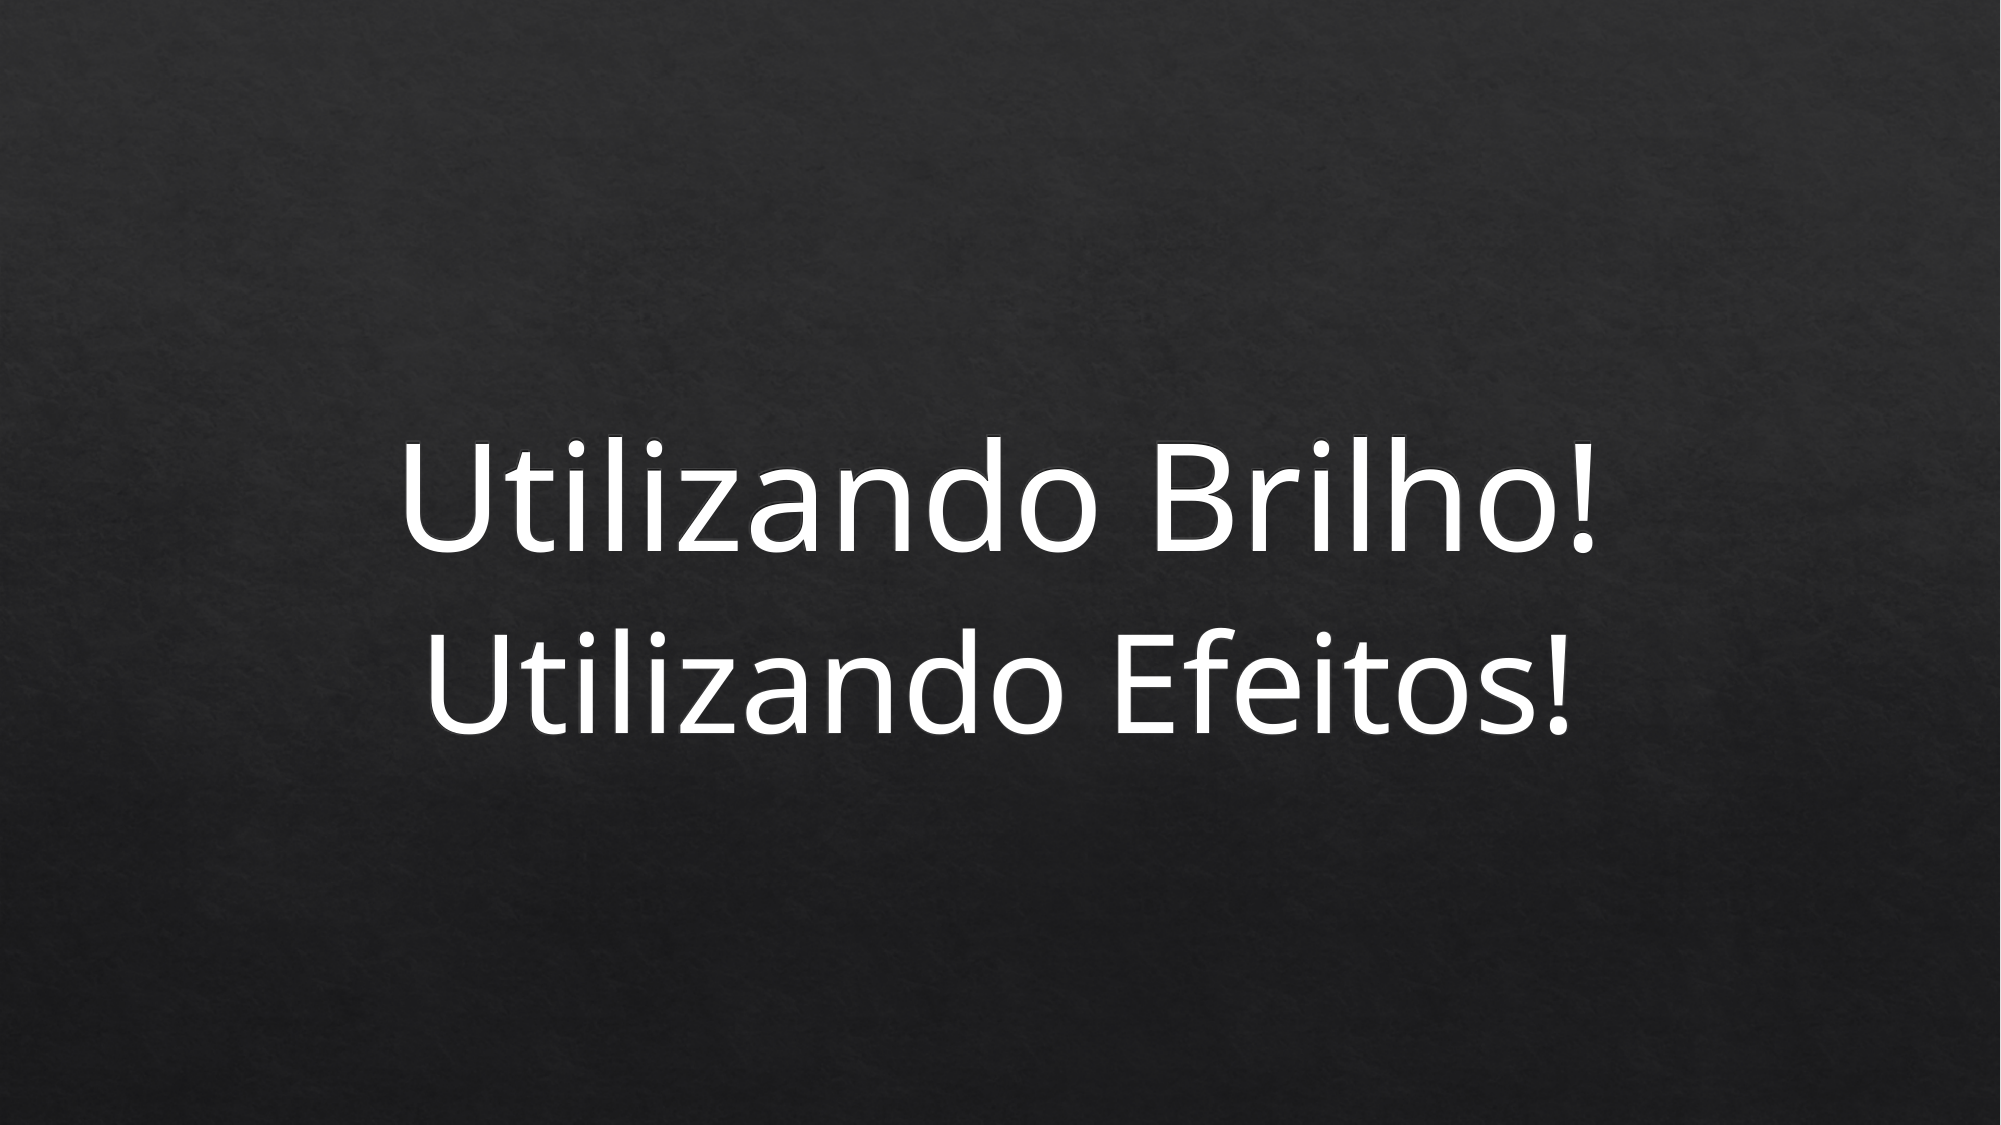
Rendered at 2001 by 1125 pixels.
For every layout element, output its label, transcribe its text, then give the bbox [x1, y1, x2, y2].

title Utilizando Brilho! [212, 288, 1786, 588]
list Utilizando Efeitos! [212, 588, 1786, 837]
picture [0, 0, 2001, 1125]
